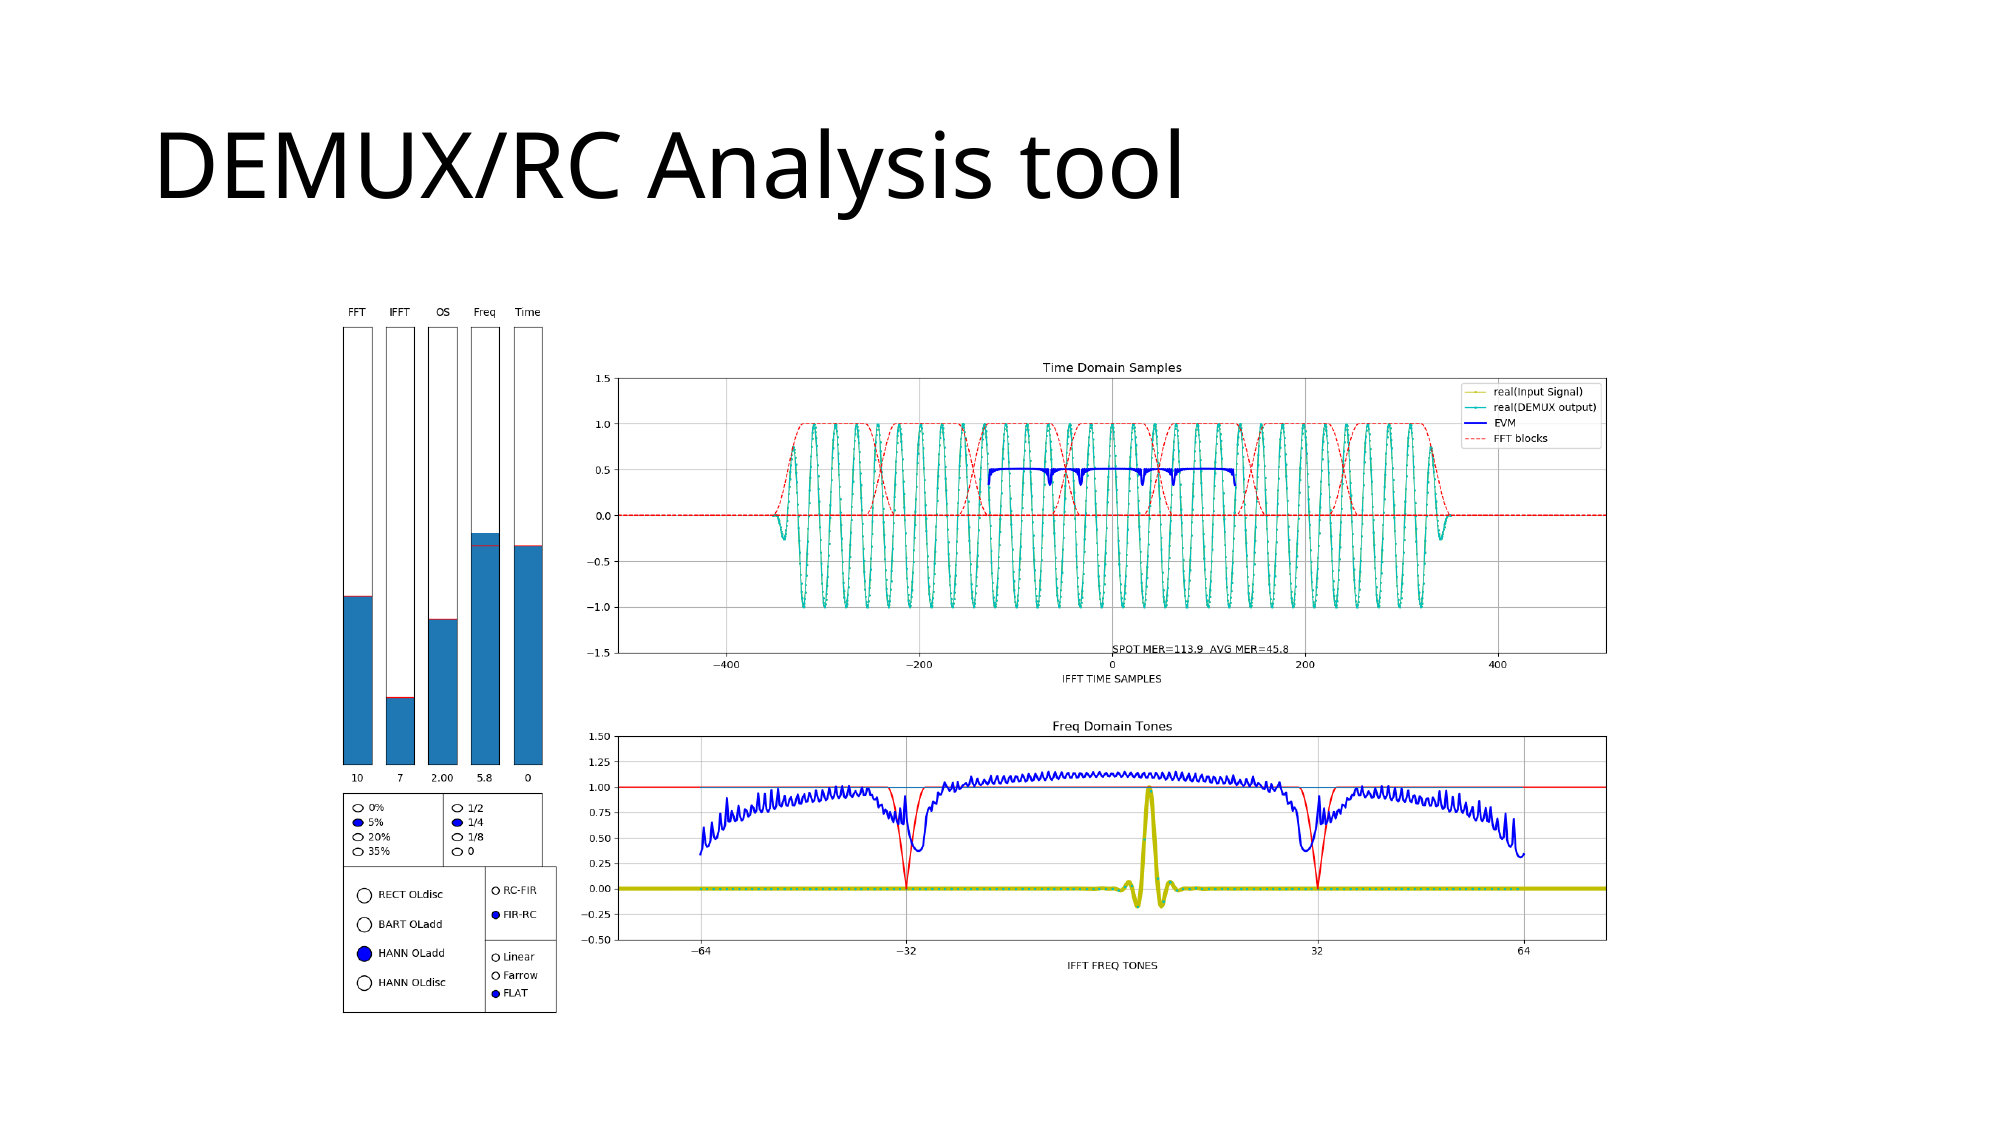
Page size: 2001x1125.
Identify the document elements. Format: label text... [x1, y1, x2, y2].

title DEMUX/RC Analysis tool [137, 59, 1863, 278]
picture [333, 299, 1667, 1014]
